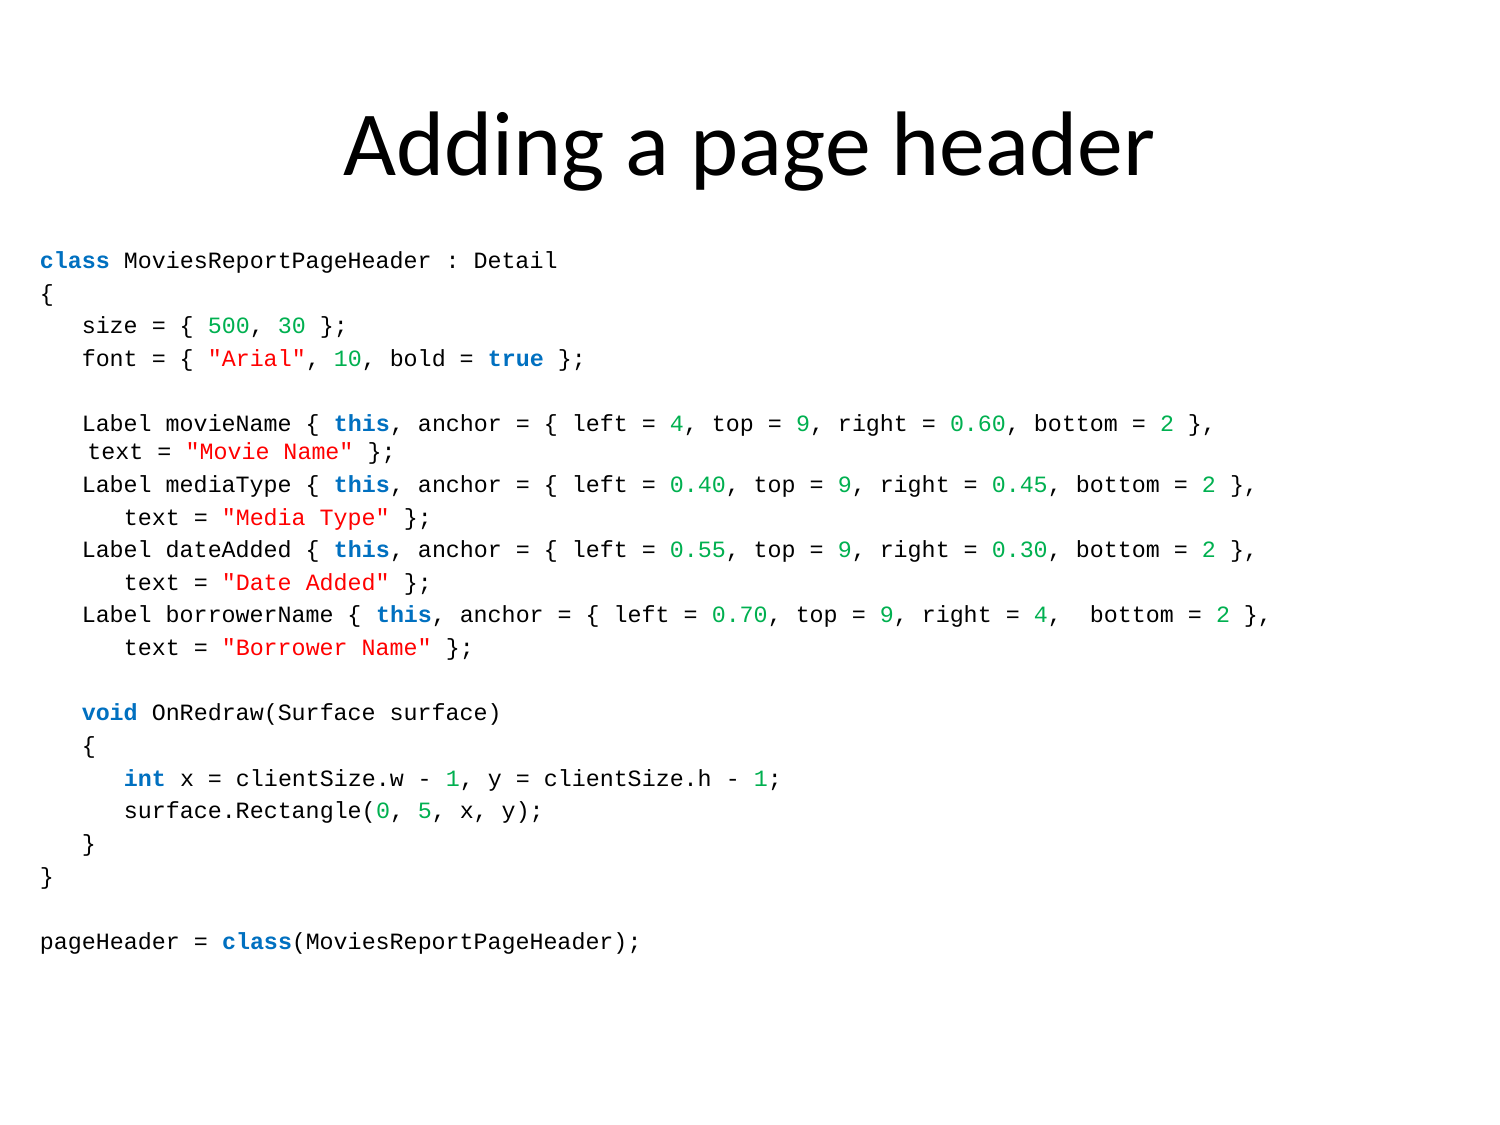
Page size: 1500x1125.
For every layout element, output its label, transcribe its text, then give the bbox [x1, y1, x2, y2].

title Adding a page header [75, 45, 1425, 233]
list class MoviesReportPageHeader : Detail { size = { 500, 30 }; font = { "Arial", 10, bold = true }; Label movieName { this, anchor = { left = 4, top = 9, right = 0.60, bottom = 2 }, text = "Movie Name" }; Label mediaType { this, anchor = { left = 0.40, top = 9, right = 0.45, bottom = 2 }, text = "Media Type" }; Label dateAdded { this, anchor = { left = 0.55, top = 9, right = 0.30, bottom = 2 }, text = "Date Added" }; Label borrowerName { this, anchor = { left = 0.70, top = 9, right = 4, bottom = 2 }, text = "Borrower Name" }; void OnRedraw(Surface surface) { int x = clientSize.w - 1, y = clientSize.h - 1; surface.Rectangle(0, 5, x, y); } } pageHeader = class(MoviesReportPageHeader); [24, 237, 1500, 980]
